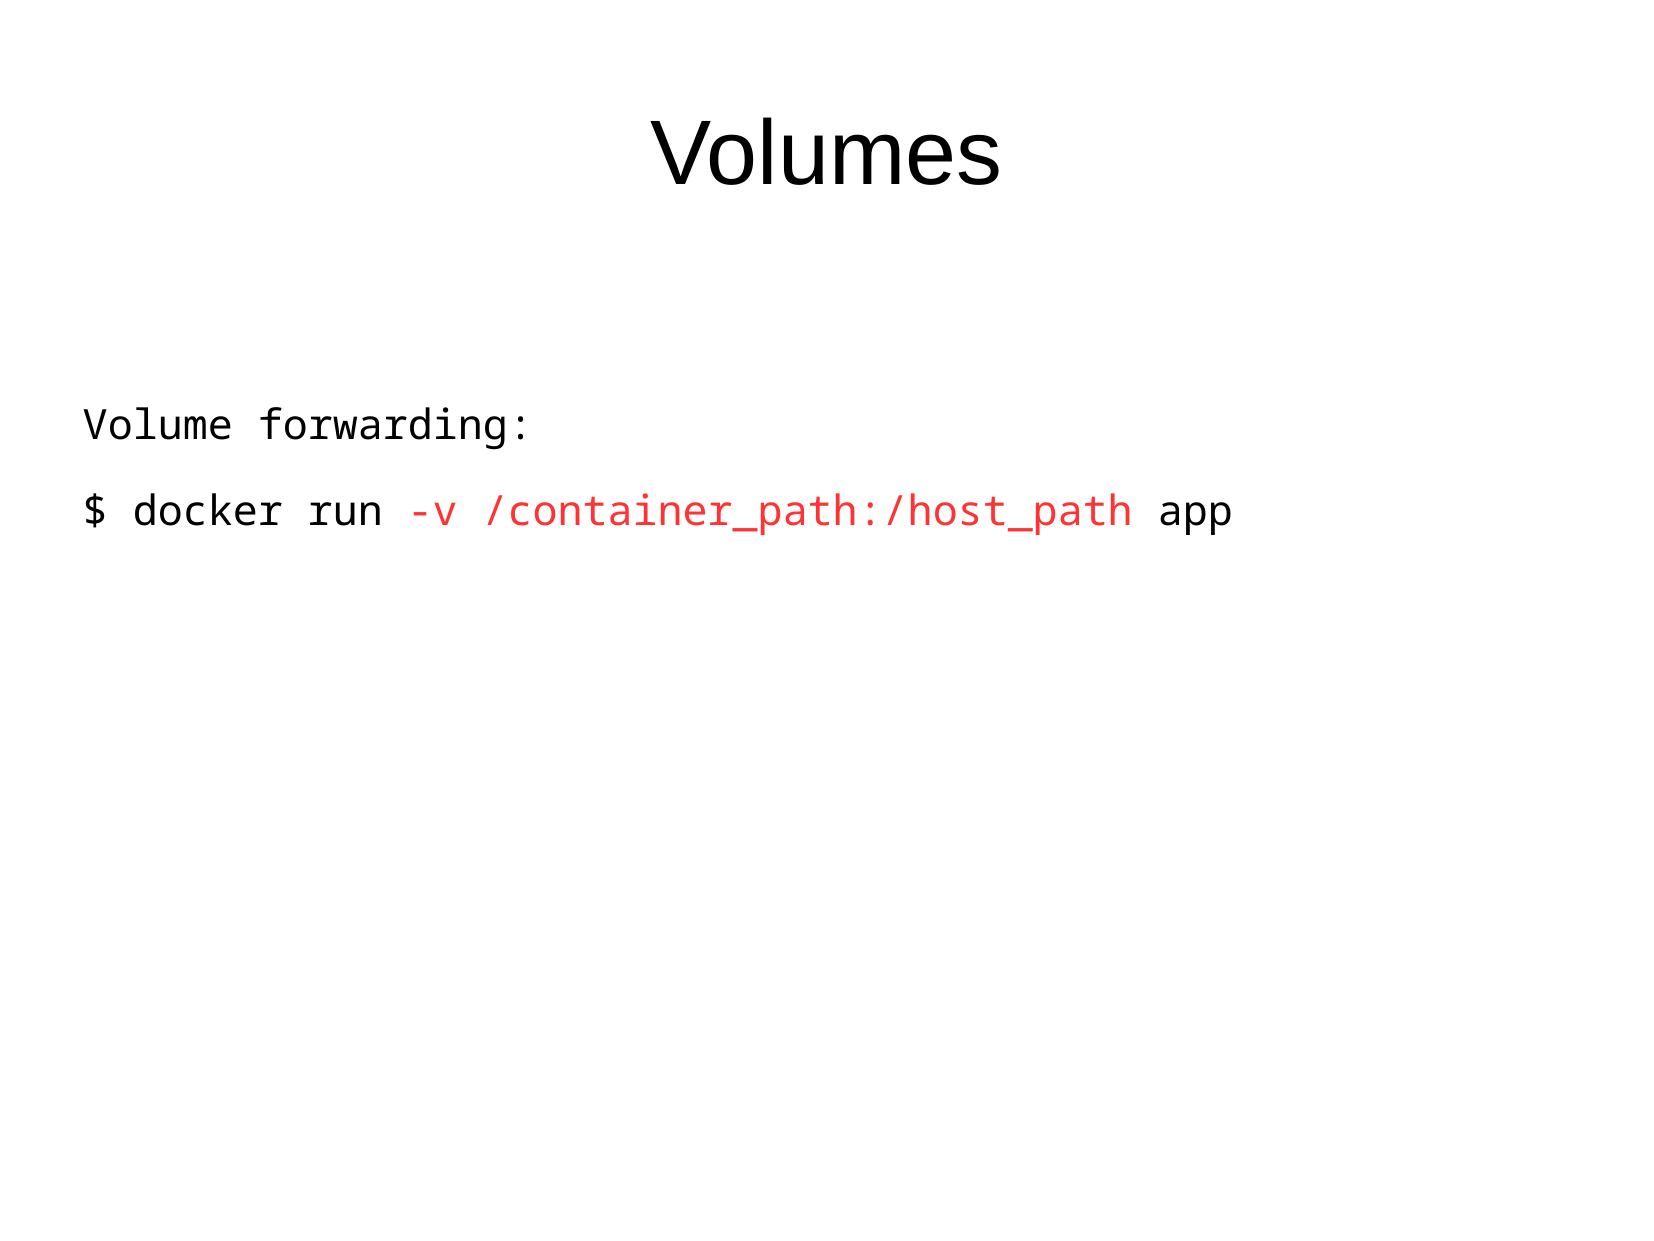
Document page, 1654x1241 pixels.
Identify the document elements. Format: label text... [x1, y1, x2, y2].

title Volumes [82, 49, 1571, 257]
list Volume forwarding: $ docker run -v /container_path:/host_path app [82, 290, 1571, 1010]
